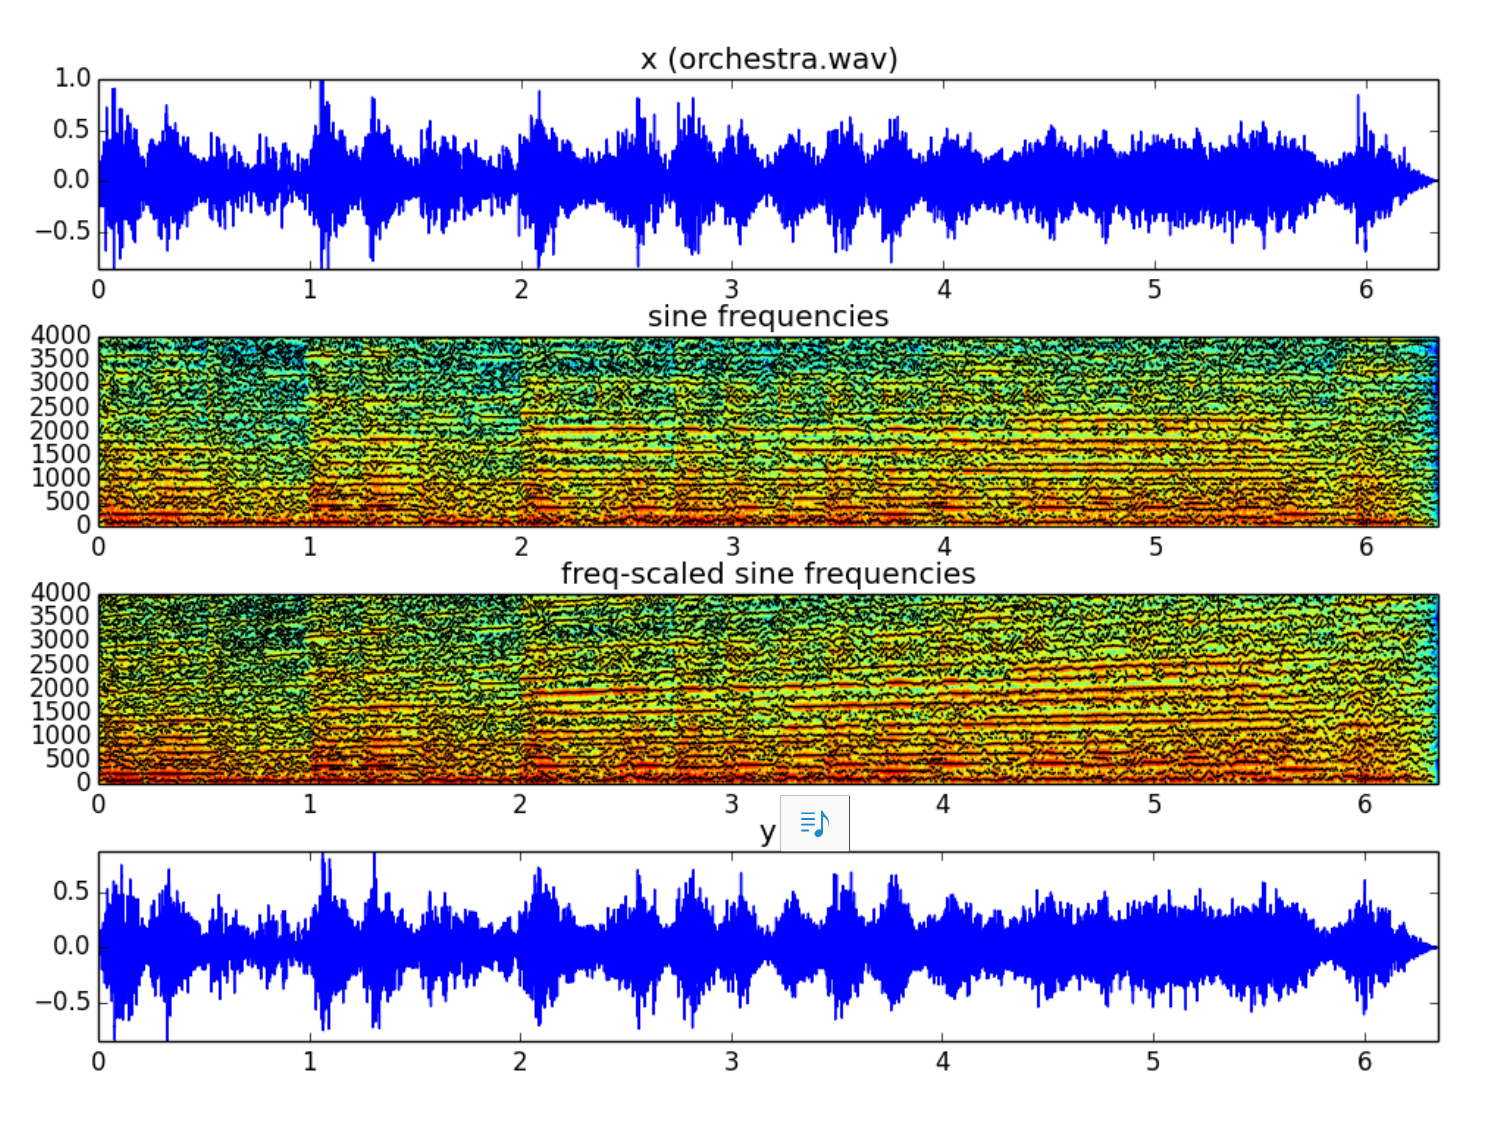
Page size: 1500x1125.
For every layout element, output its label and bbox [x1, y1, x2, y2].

picture [0, 25, 1500, 1106]
text_box [780, 795, 851, 853]
